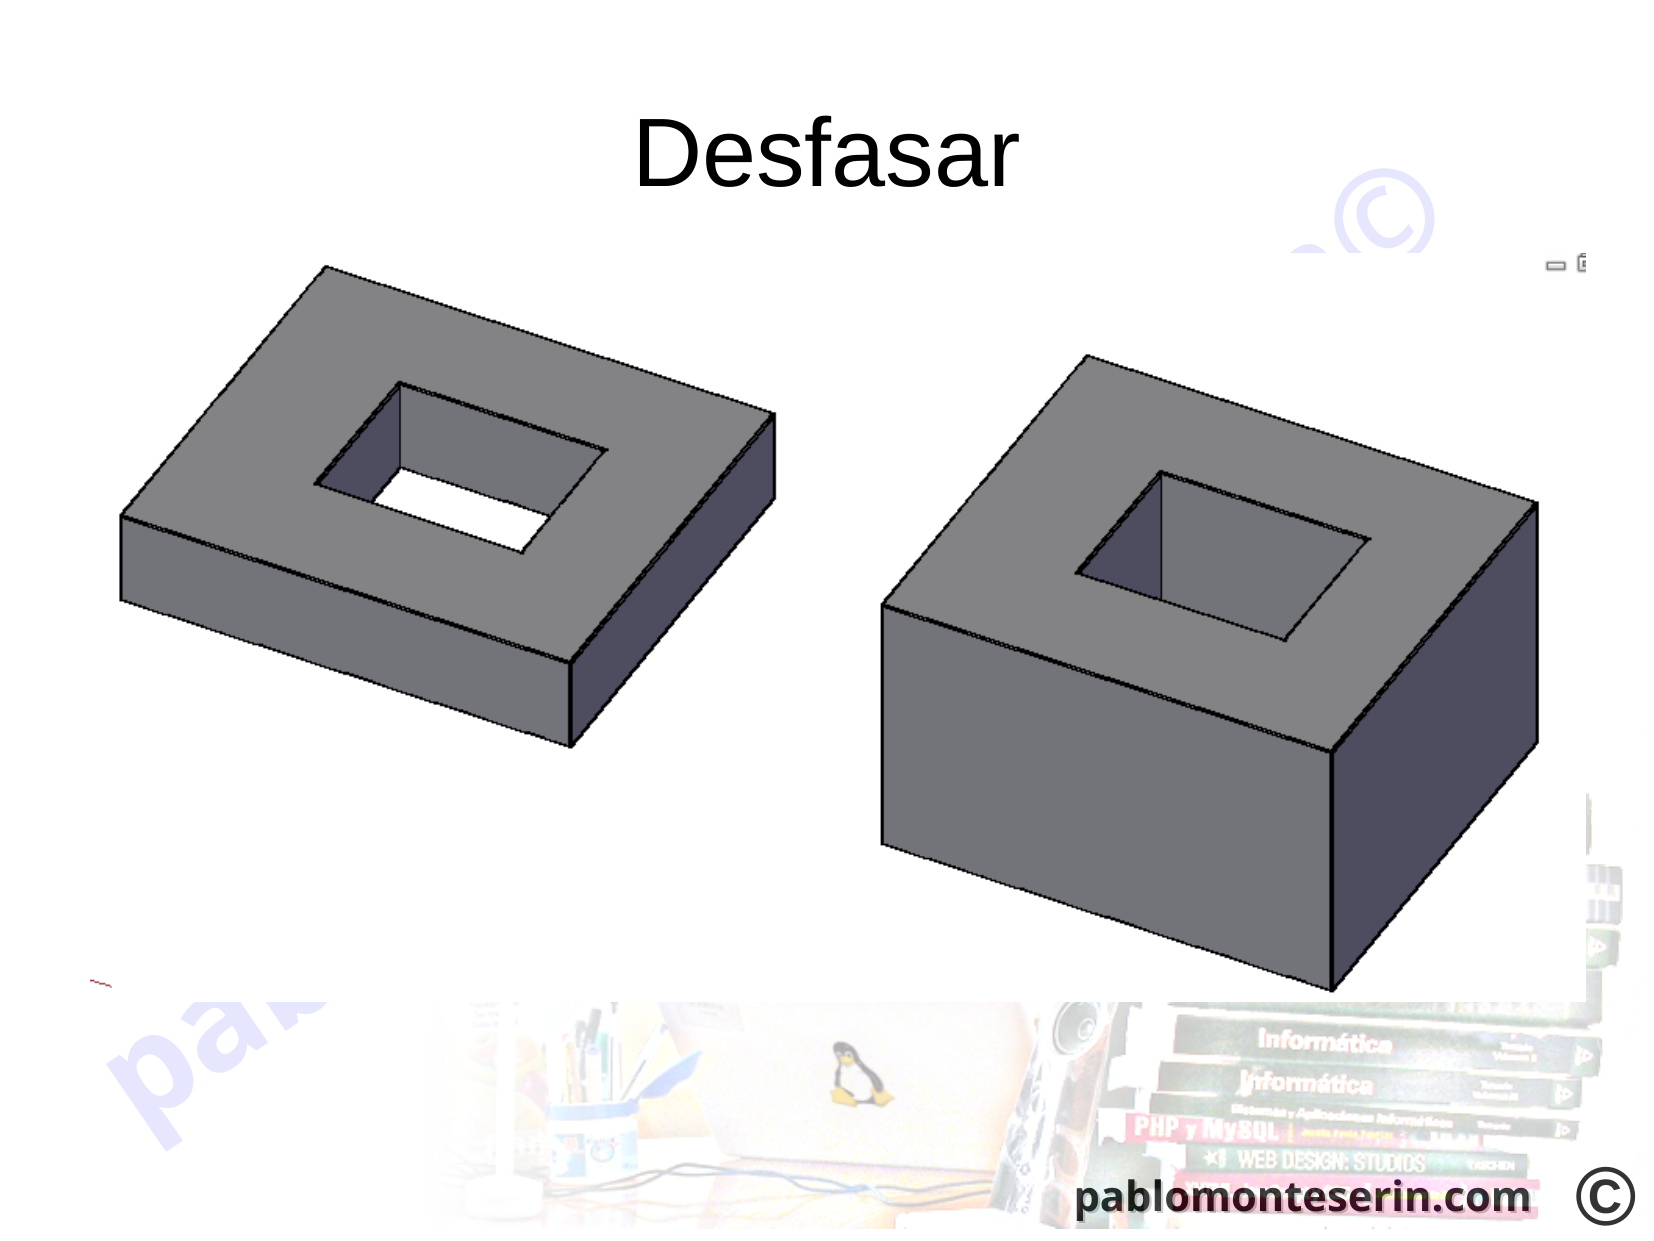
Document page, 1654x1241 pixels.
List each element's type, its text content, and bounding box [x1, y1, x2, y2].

title Desfasar [82, 49, 1571, 257]
picture [90, 253, 1654, 1229]
